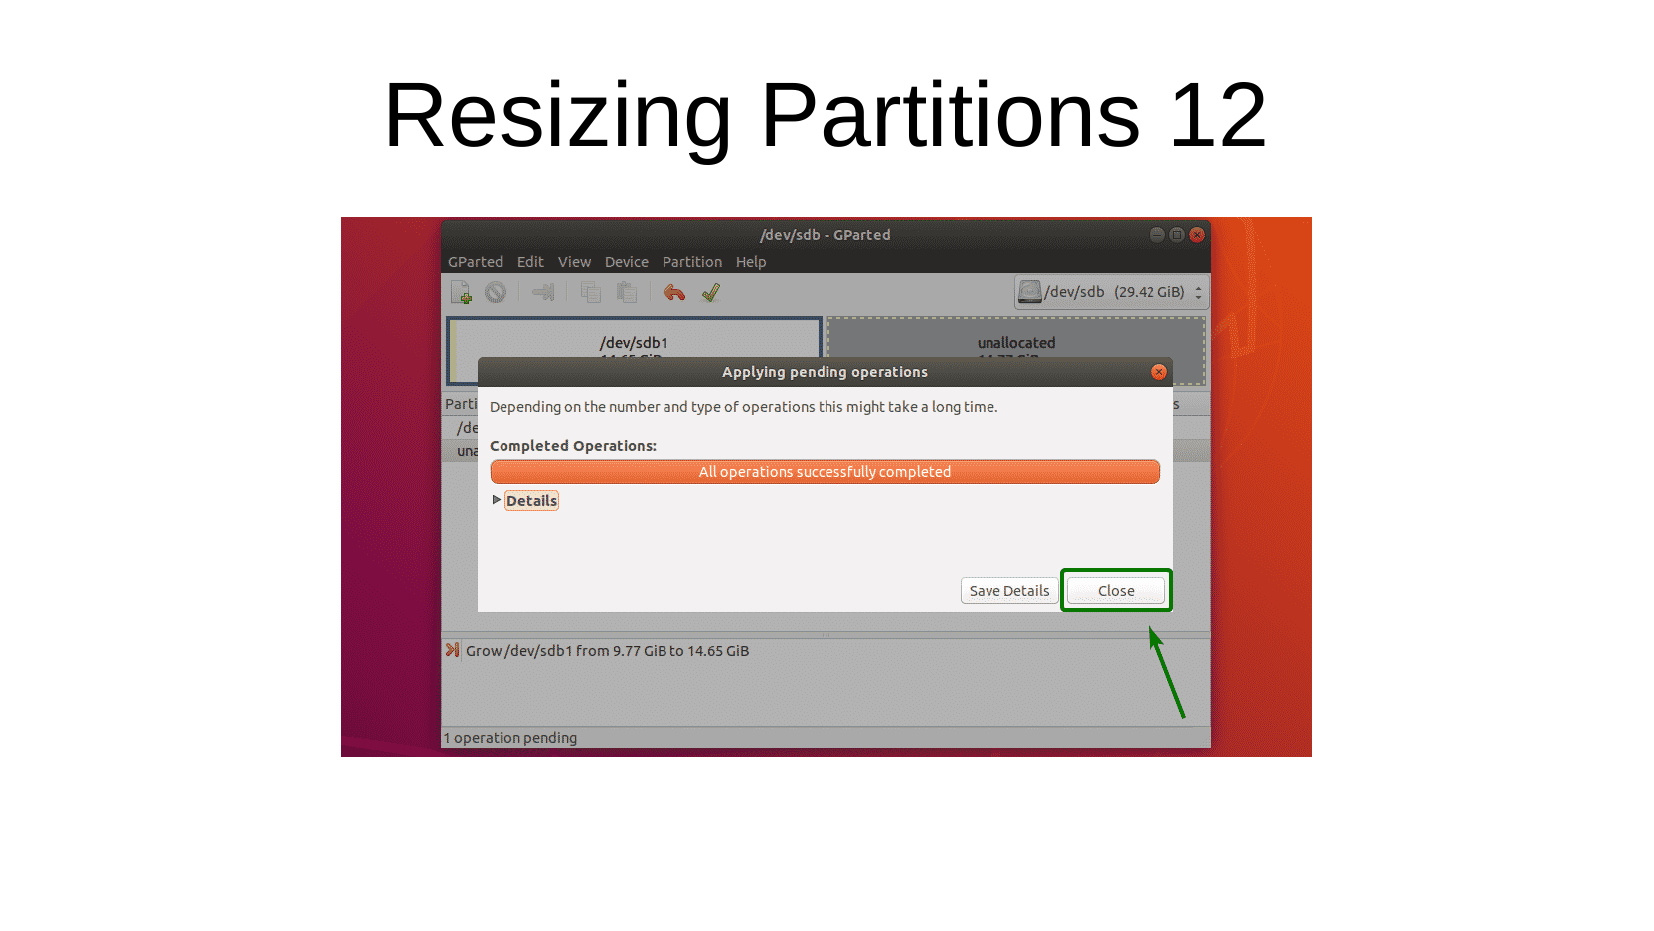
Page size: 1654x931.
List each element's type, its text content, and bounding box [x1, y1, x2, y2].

title Resizing Partitions 12 [82, 37, 1571, 193]
picture [341, 217, 1312, 758]
